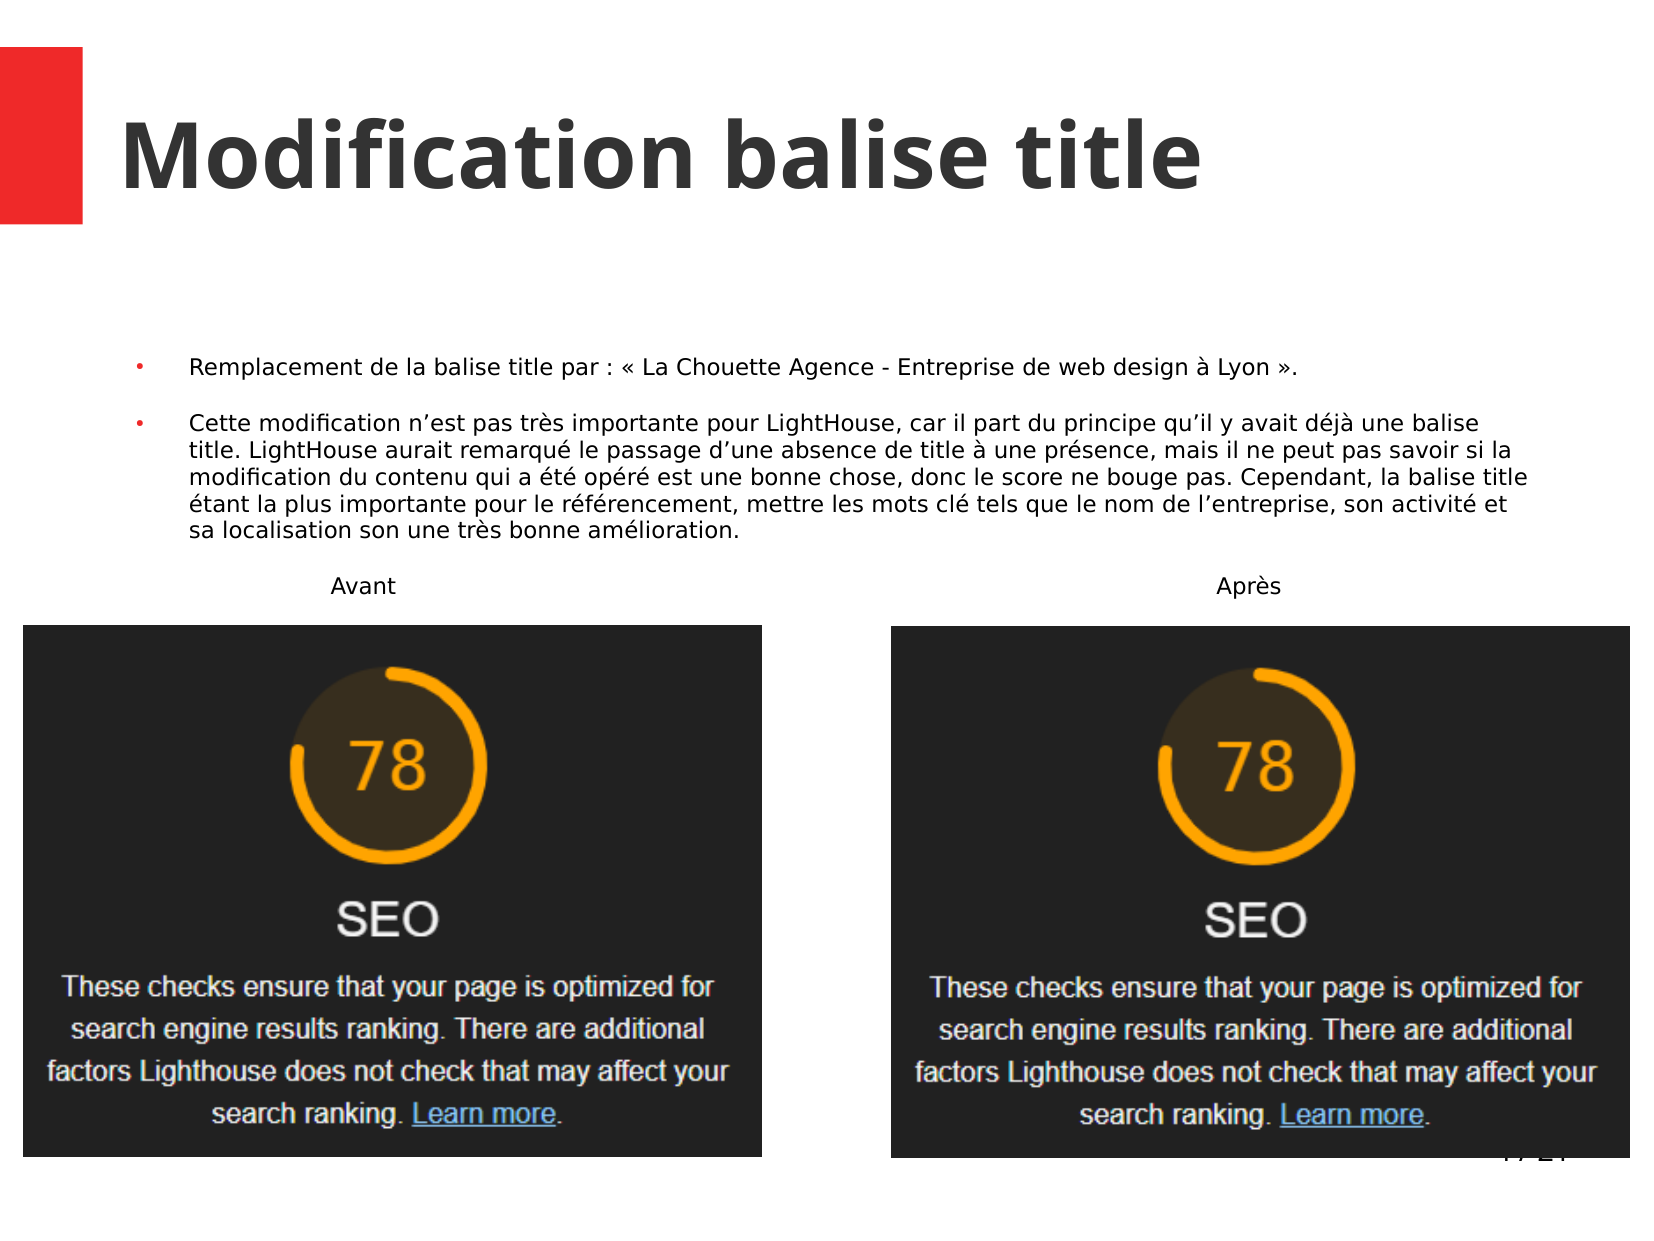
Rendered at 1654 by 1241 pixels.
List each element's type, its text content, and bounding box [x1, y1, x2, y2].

picture [891, 626, 1630, 1158]
list Remplacement de la balise title par : « La Chouette Agence - Entreprise de web design à Lyon ». Cette modification n’est pas très importante pour LightHouse, car il part du principe qu’il y avait déjà une balise title. LightHouse aurait remarqué le passage d’une absence de title à une présence, mais il ne peut pas savoir si la modification du contenu qui a été opéré est une bonne chose, donc le score ne bouge pas. Cependant, la balise title étant la plus importante pour le référencement, mettre les mots clé tels que le nom de l’entreprise, son activité et sa localisation son une très bonne amélioration. Avant Après [118, 354, 1536, 1074]
title Modification balise title [118, 27, 1571, 278]
picture [23, 625, 762, 1157]
